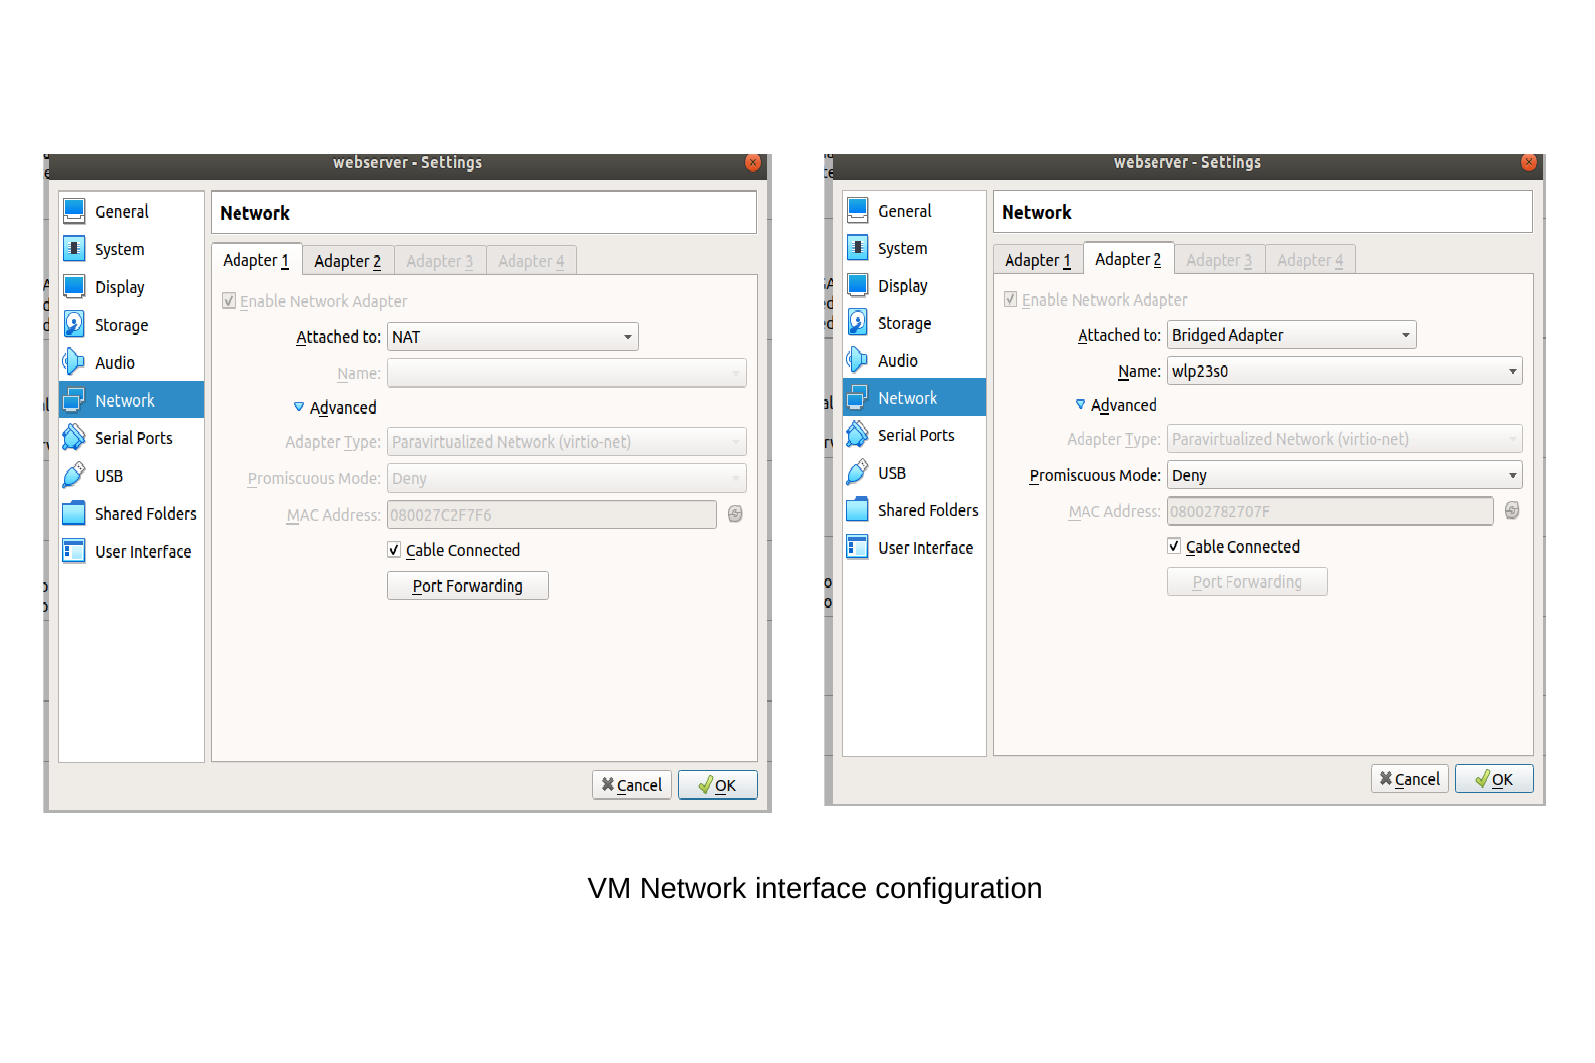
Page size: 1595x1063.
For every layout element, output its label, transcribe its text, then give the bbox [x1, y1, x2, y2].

picture [43, 154, 772, 813]
title VM Network interface configuration [98, 799, 1534, 978]
picture [824, 154, 1546, 806]
